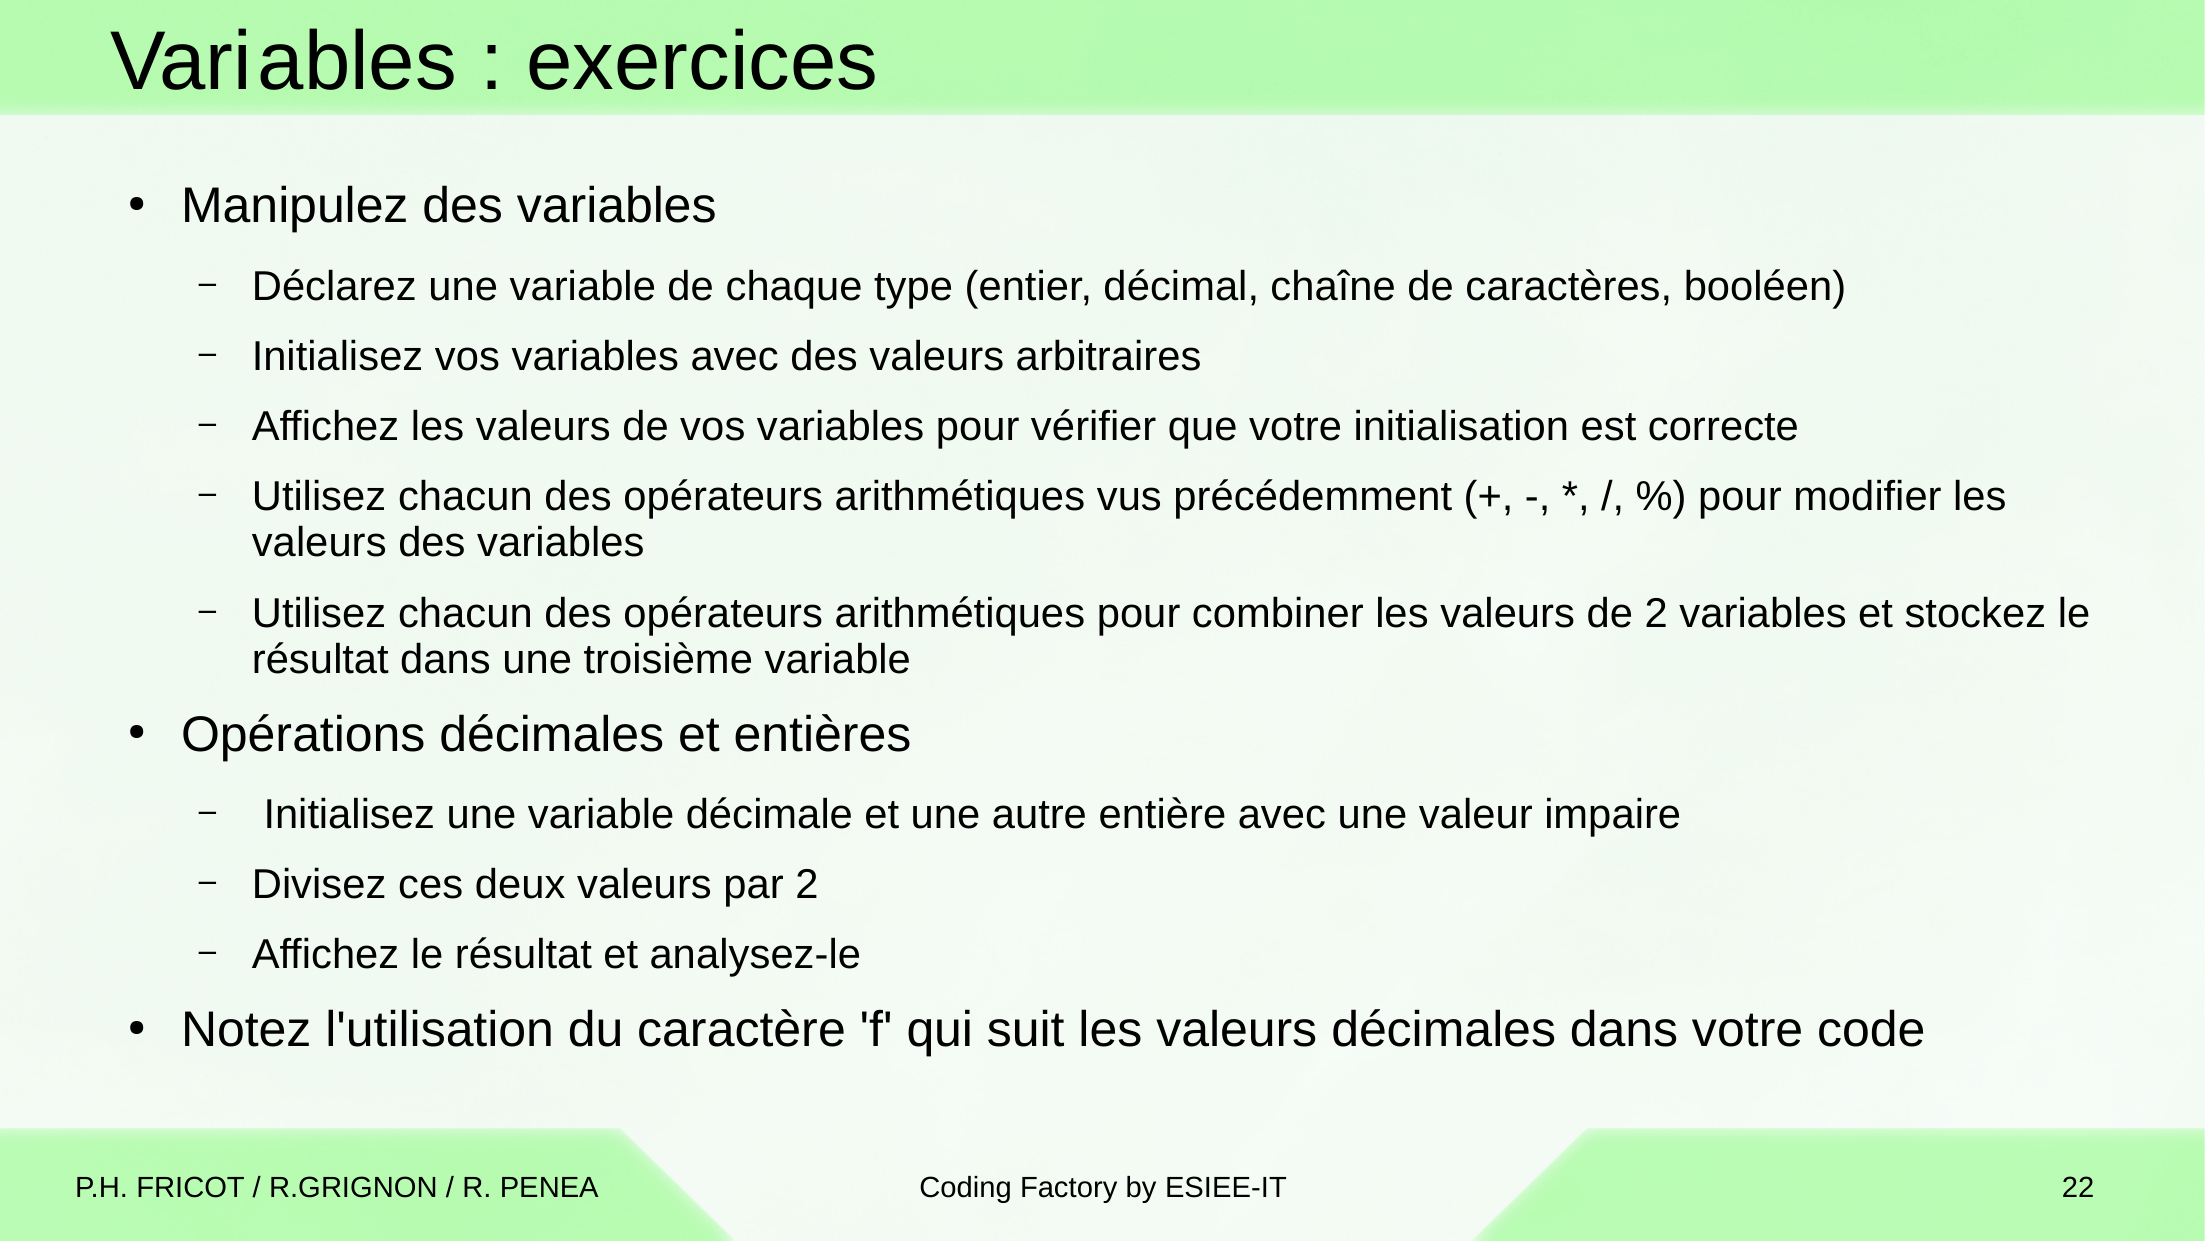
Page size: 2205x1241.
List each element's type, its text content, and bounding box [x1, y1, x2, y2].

picture [0, 0, 2205, 1241]
list Manipulez des variables Déclarez une variable de chaque type (entier, décimal, chaîne de caractères, booléen) Initialisez vos variables avec des valeurs arbitraires Affichez les valeurs de vos variables pour vérifier que votre initialisation est correcte Utilisez chacun des opérateurs arithmétiques vus précédemment (+, -, *, /, %) pour modifier les valeurs des variables Utilisez chacun des opérateurs arithmétiques pour combiner les valeurs de 2 variables et stockez le résultat dans une troisième variable Opérations décimales et entières Initialisez une variable décimale et une autre entière avec une valeur impaire Divisez ces deux valeurs par 2 Affichez le résultat et analysez-le Notez l'utilisation du caractère 'f' qui suit les valeurs décimales dans votre code [110, 248, 2095, 1155]
title Vari ables : exercices [110, 49, 2095, 248]
